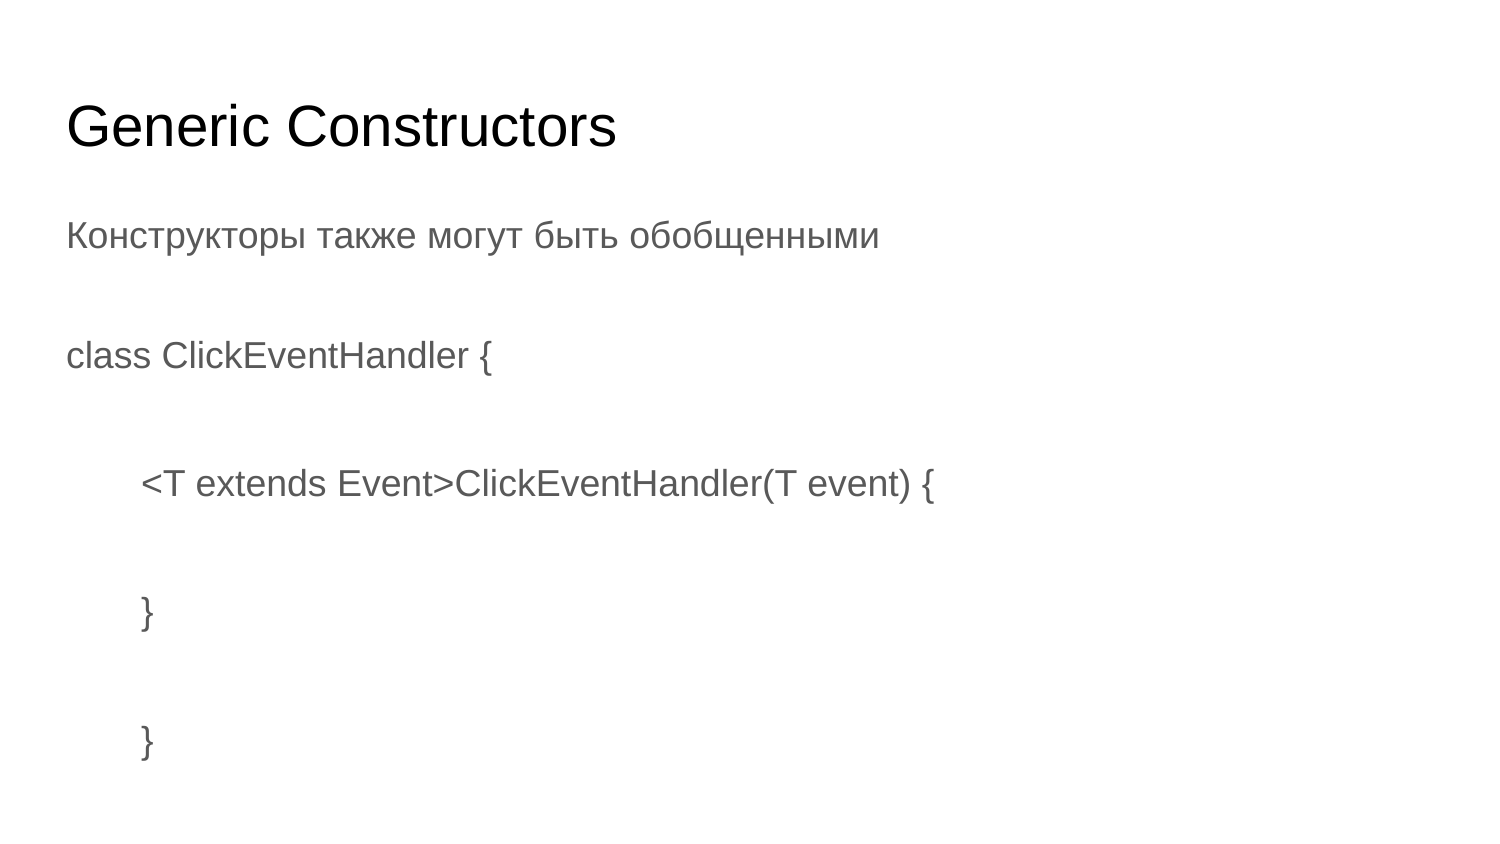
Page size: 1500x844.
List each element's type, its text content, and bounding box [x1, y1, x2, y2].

list Конструкторы также могут быть обобщенными class ClickEventHandler { <T extends Event>ClickEventHandler(T event) { } } [51, 189, 1172, 750]
title Generic Constructors [51, 72, 1449, 167]
